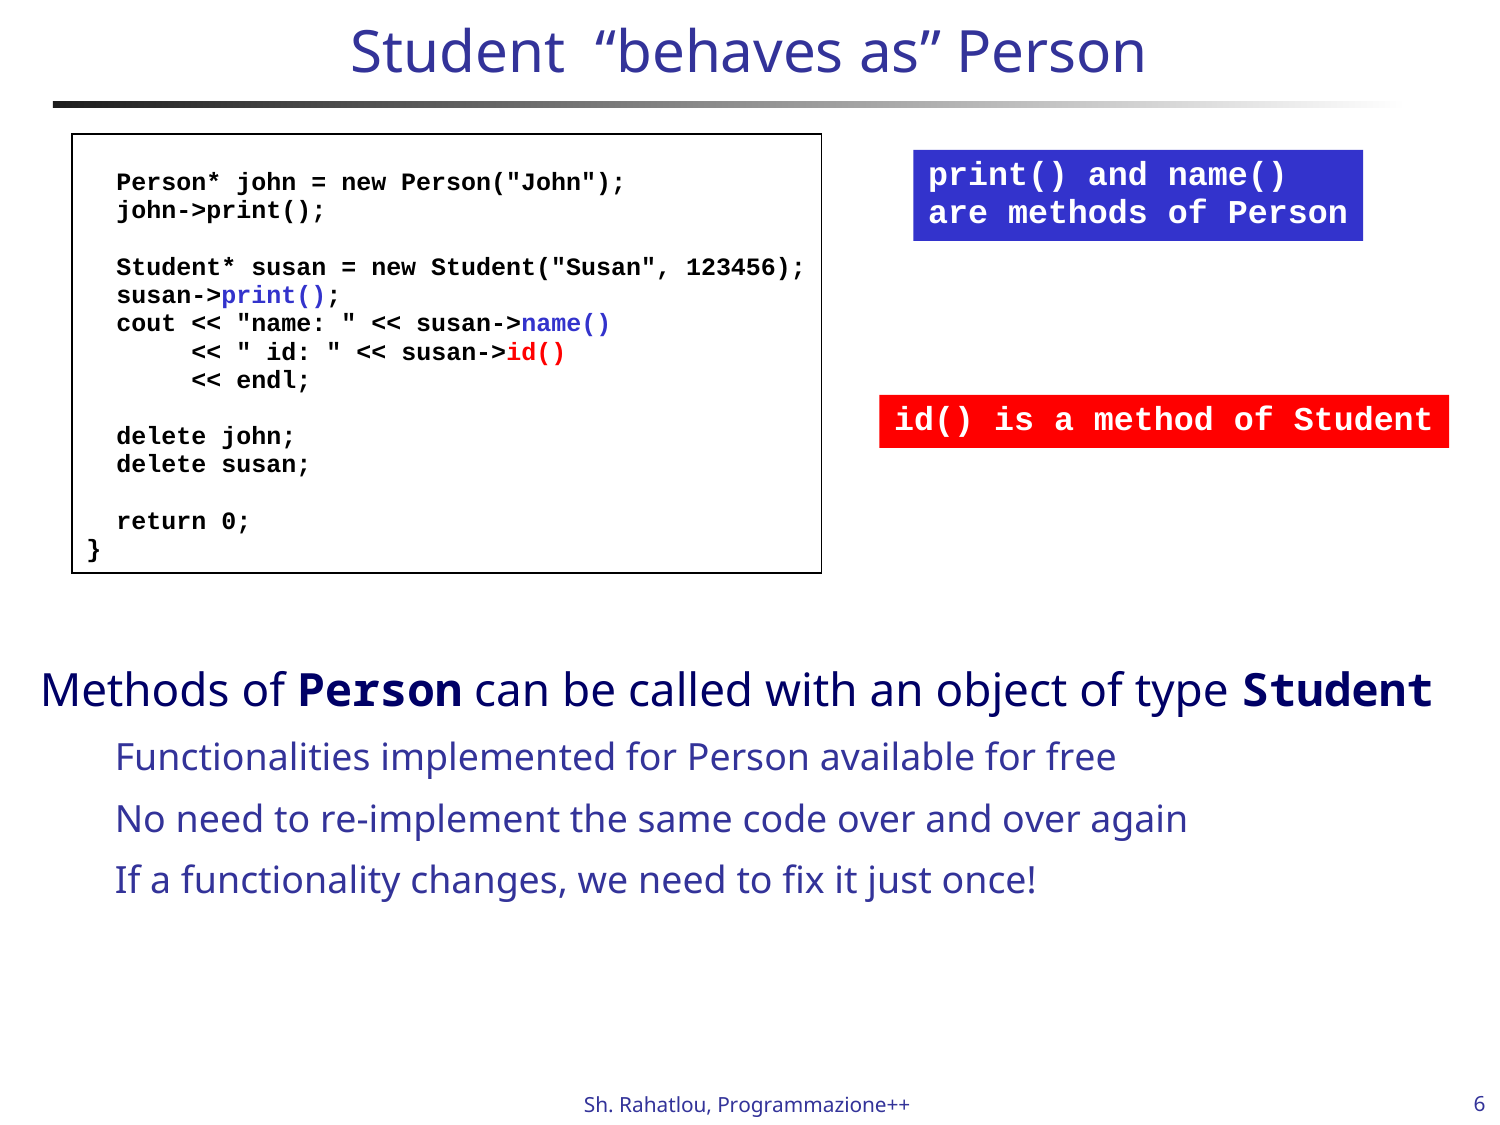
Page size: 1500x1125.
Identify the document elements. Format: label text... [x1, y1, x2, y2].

text_box id() is a method of Student [879, 394, 1450, 448]
title Student “behaves as” Person [86, 2, 1412, 103]
text_box print() and name() are methods of Person [913, 149, 1364, 241]
list Methods of Person can be called with an object of type Student Functionalities implemented for Person available for free No need to re-implement the same code over and over again If a functionality changes, we need to fix it just once! [24, 650, 1469, 1076]
text_box Person* john = new Person("John"); john->print(); Student* susan = new Student("Susan", 123456); susan->print(); cout << "name: " << susan->name() << " id: " << susan->id() << endl; delete john; delete susan; return 0; } [71, 134, 822, 573]
